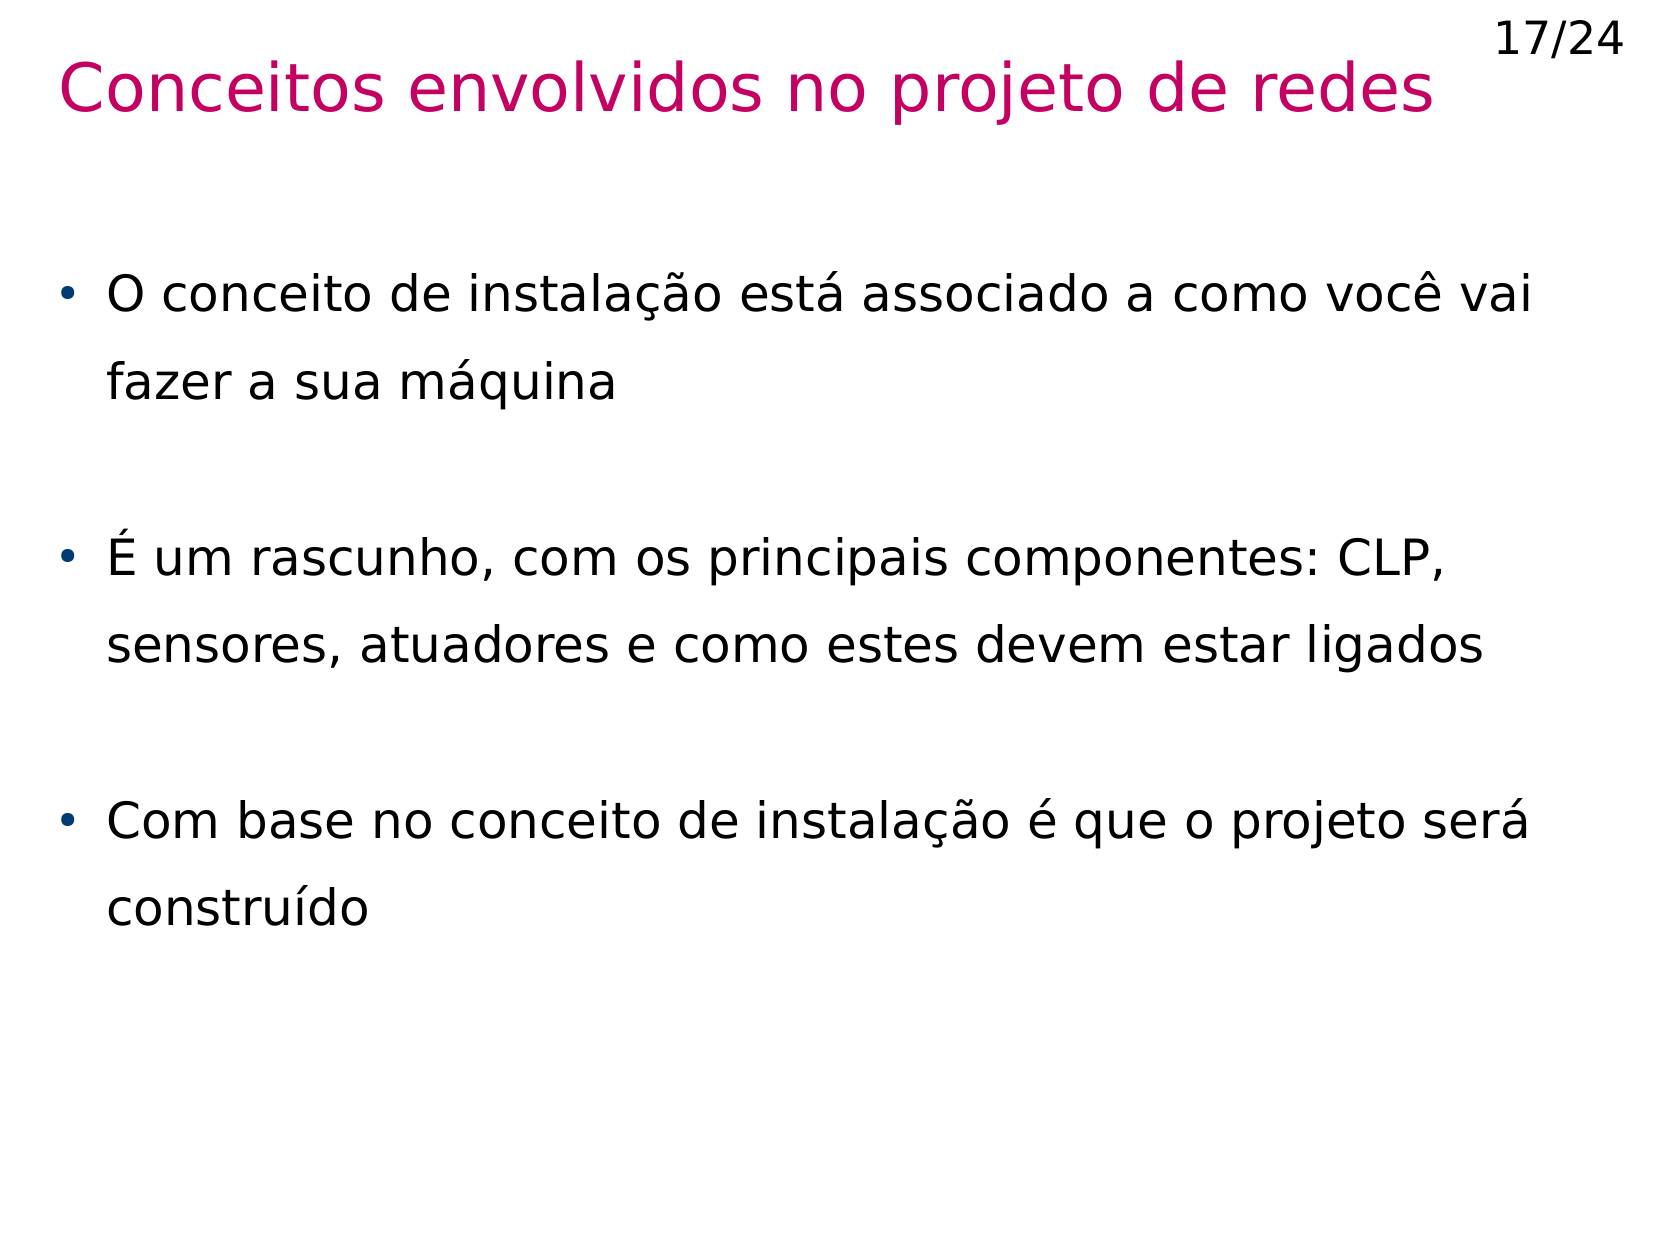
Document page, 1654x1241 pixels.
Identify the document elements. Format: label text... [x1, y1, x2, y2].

title Conceitos envolvidos no projeto de redes [59, 29, 1625, 148]
list O conceito de instalação está associado a como você vai fazer a sua máquina É um rascunho, com os principais componentes: CLP, sensores, atuadores e como estes devem estar ligados Com base no conceito de instalação é que o projeto será construído [59, 236, 1625, 1211]
